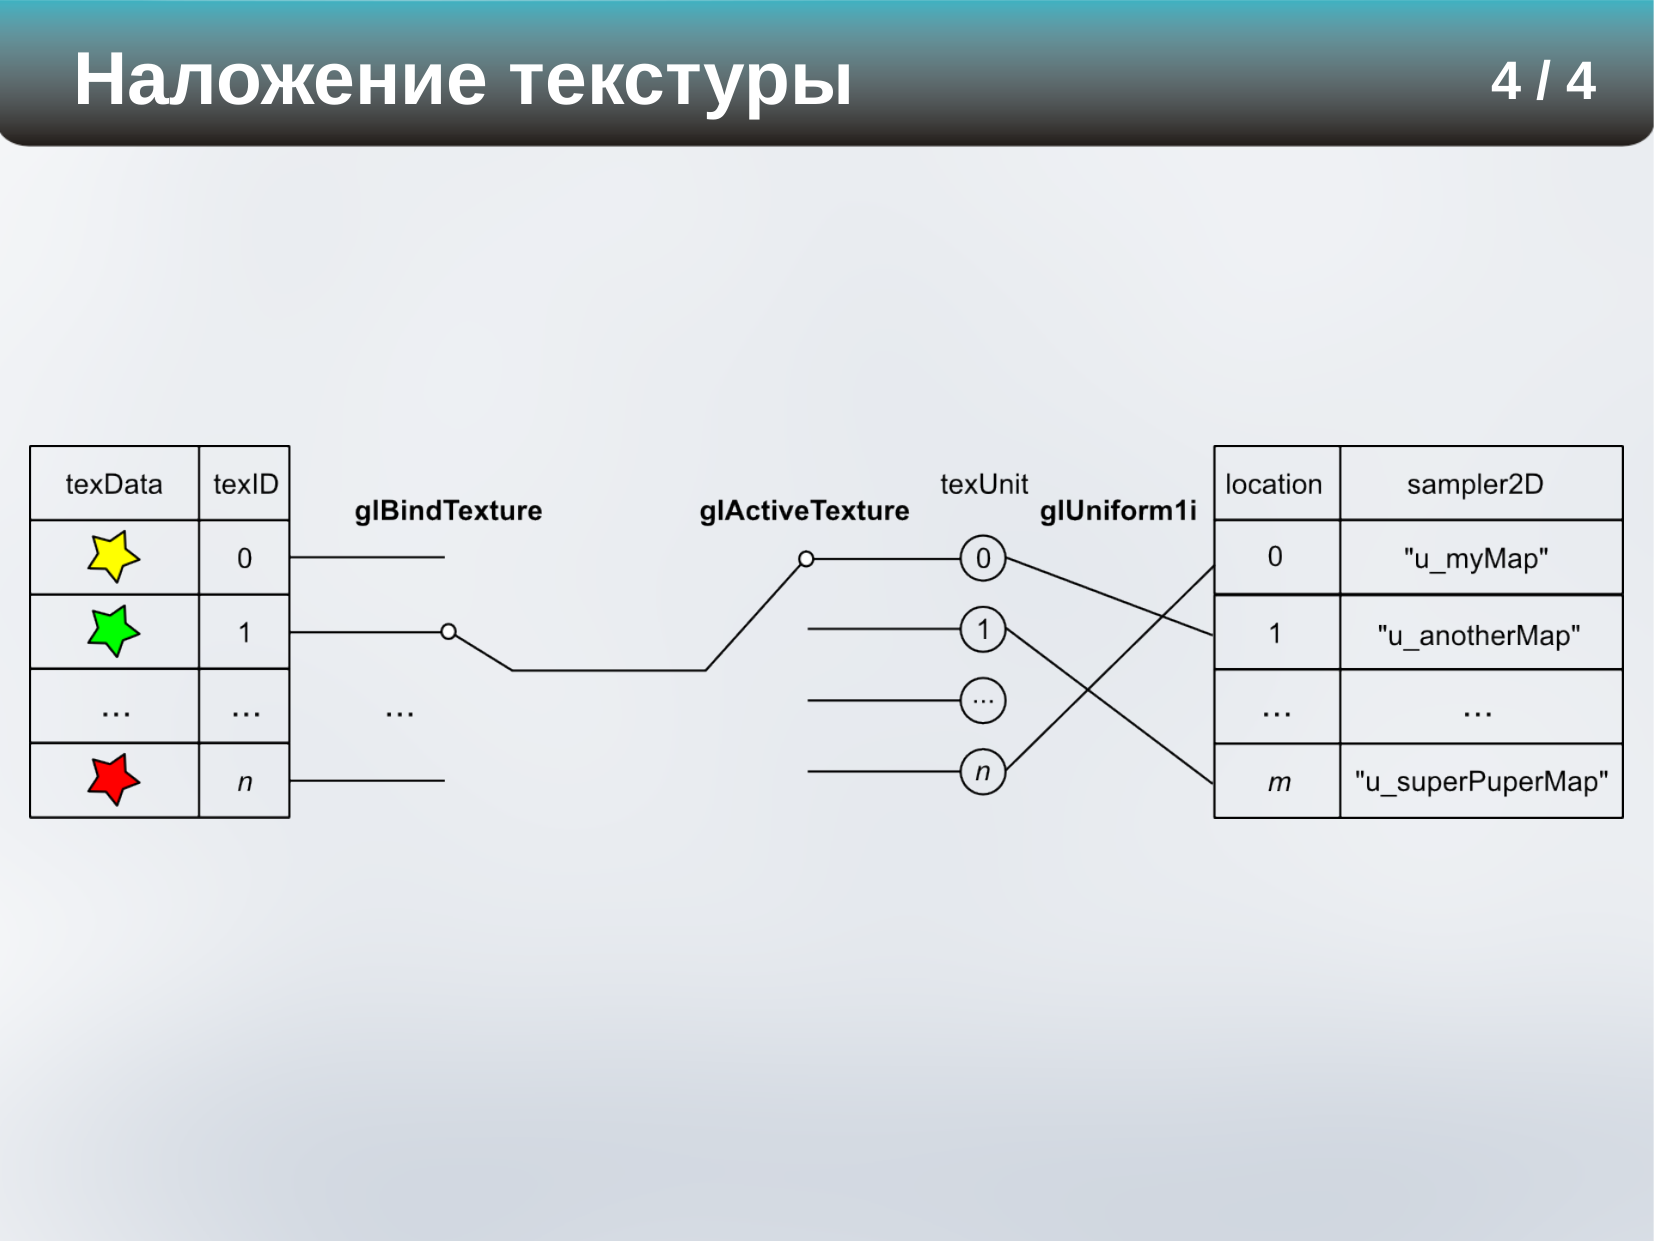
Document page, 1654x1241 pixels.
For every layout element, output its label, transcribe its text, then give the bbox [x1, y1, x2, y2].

picture [0, 0, 1654, 1241]
text_box Наложение текстуры [59, 29, 1182, 129]
text_box <номер> / 4 [1476, 42, 1654, 179]
